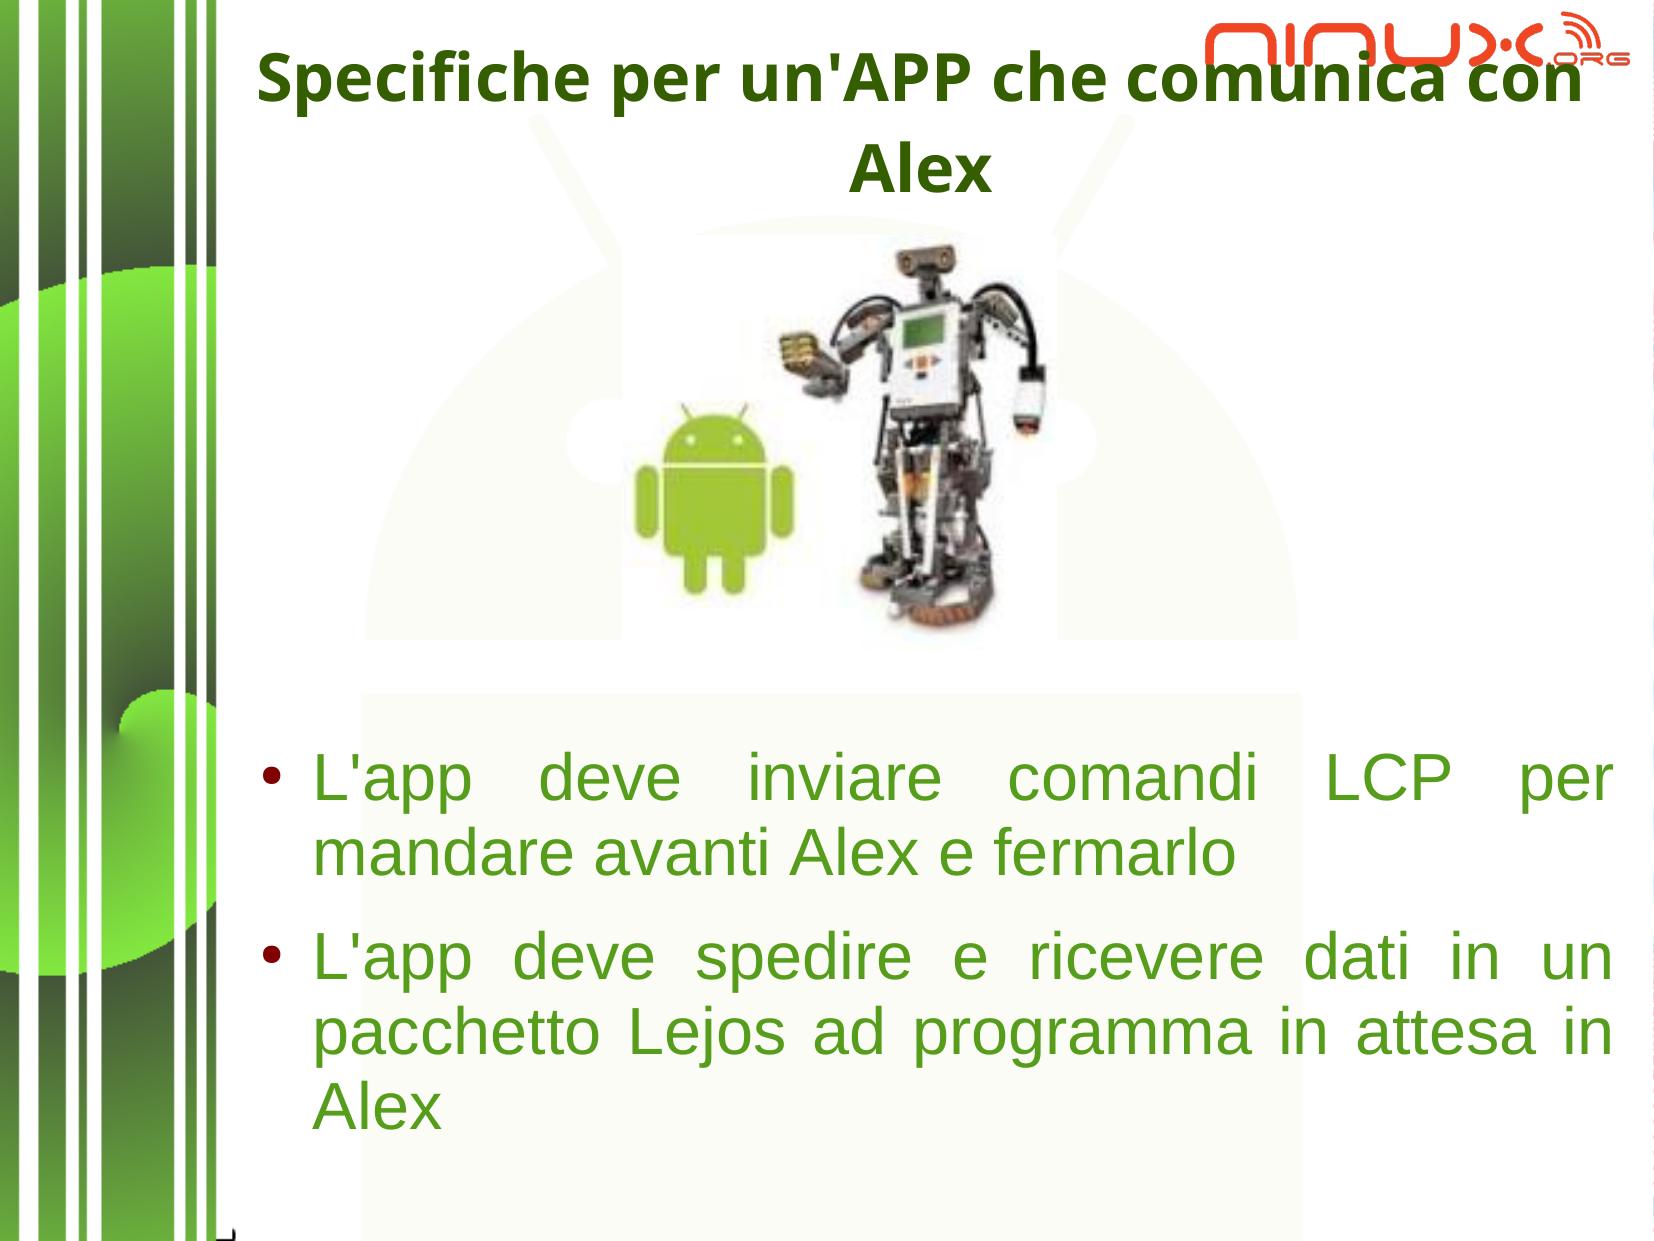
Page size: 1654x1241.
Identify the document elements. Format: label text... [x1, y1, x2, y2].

list L'app deve inviare comandi LCP per mandare avanti Alex e fermarlo L'app deve spedire e ricevere dati in un pacchetto Lejos ad programma in attesa in Alex [242, 740, 1616, 1173]
picture [0, 0, 1654, 1241]
title Specifiche per un'APP che comunica con Alex [200, 47, 1642, 196]
